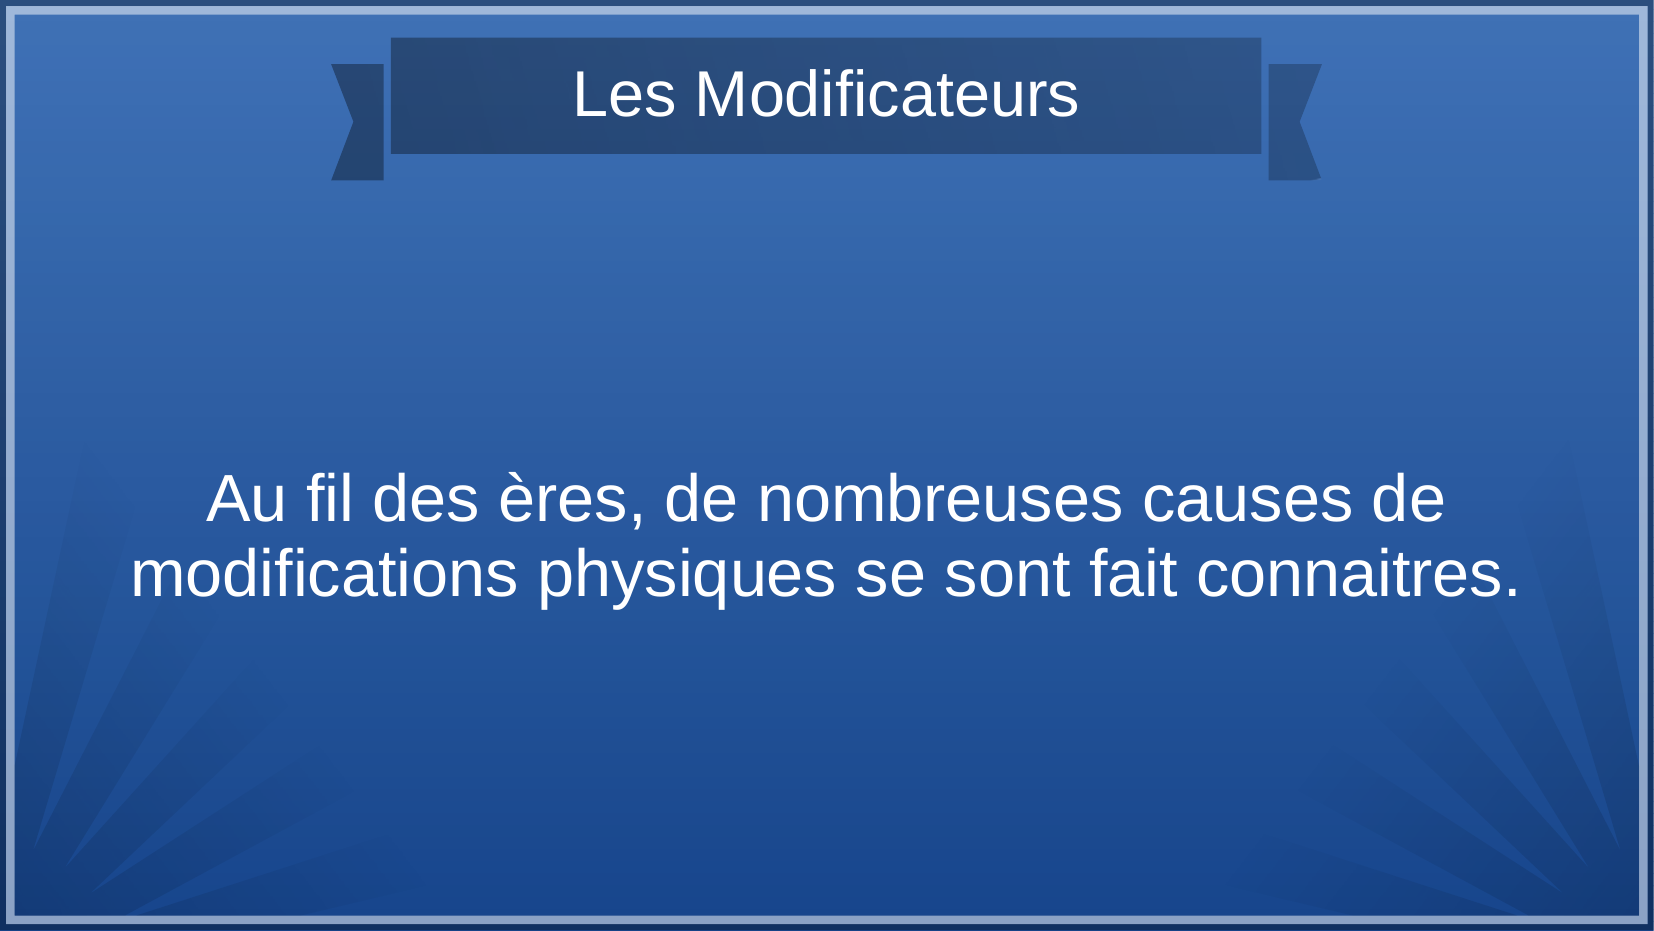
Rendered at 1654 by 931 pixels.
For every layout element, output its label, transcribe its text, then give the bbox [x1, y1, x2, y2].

subtitle Au fil des ères, de nombreuses causes de modifications physiques se sont fait connaitres. [82, 224, 1571, 848]
title Les Modificateurs [389, 35, 1264, 154]
